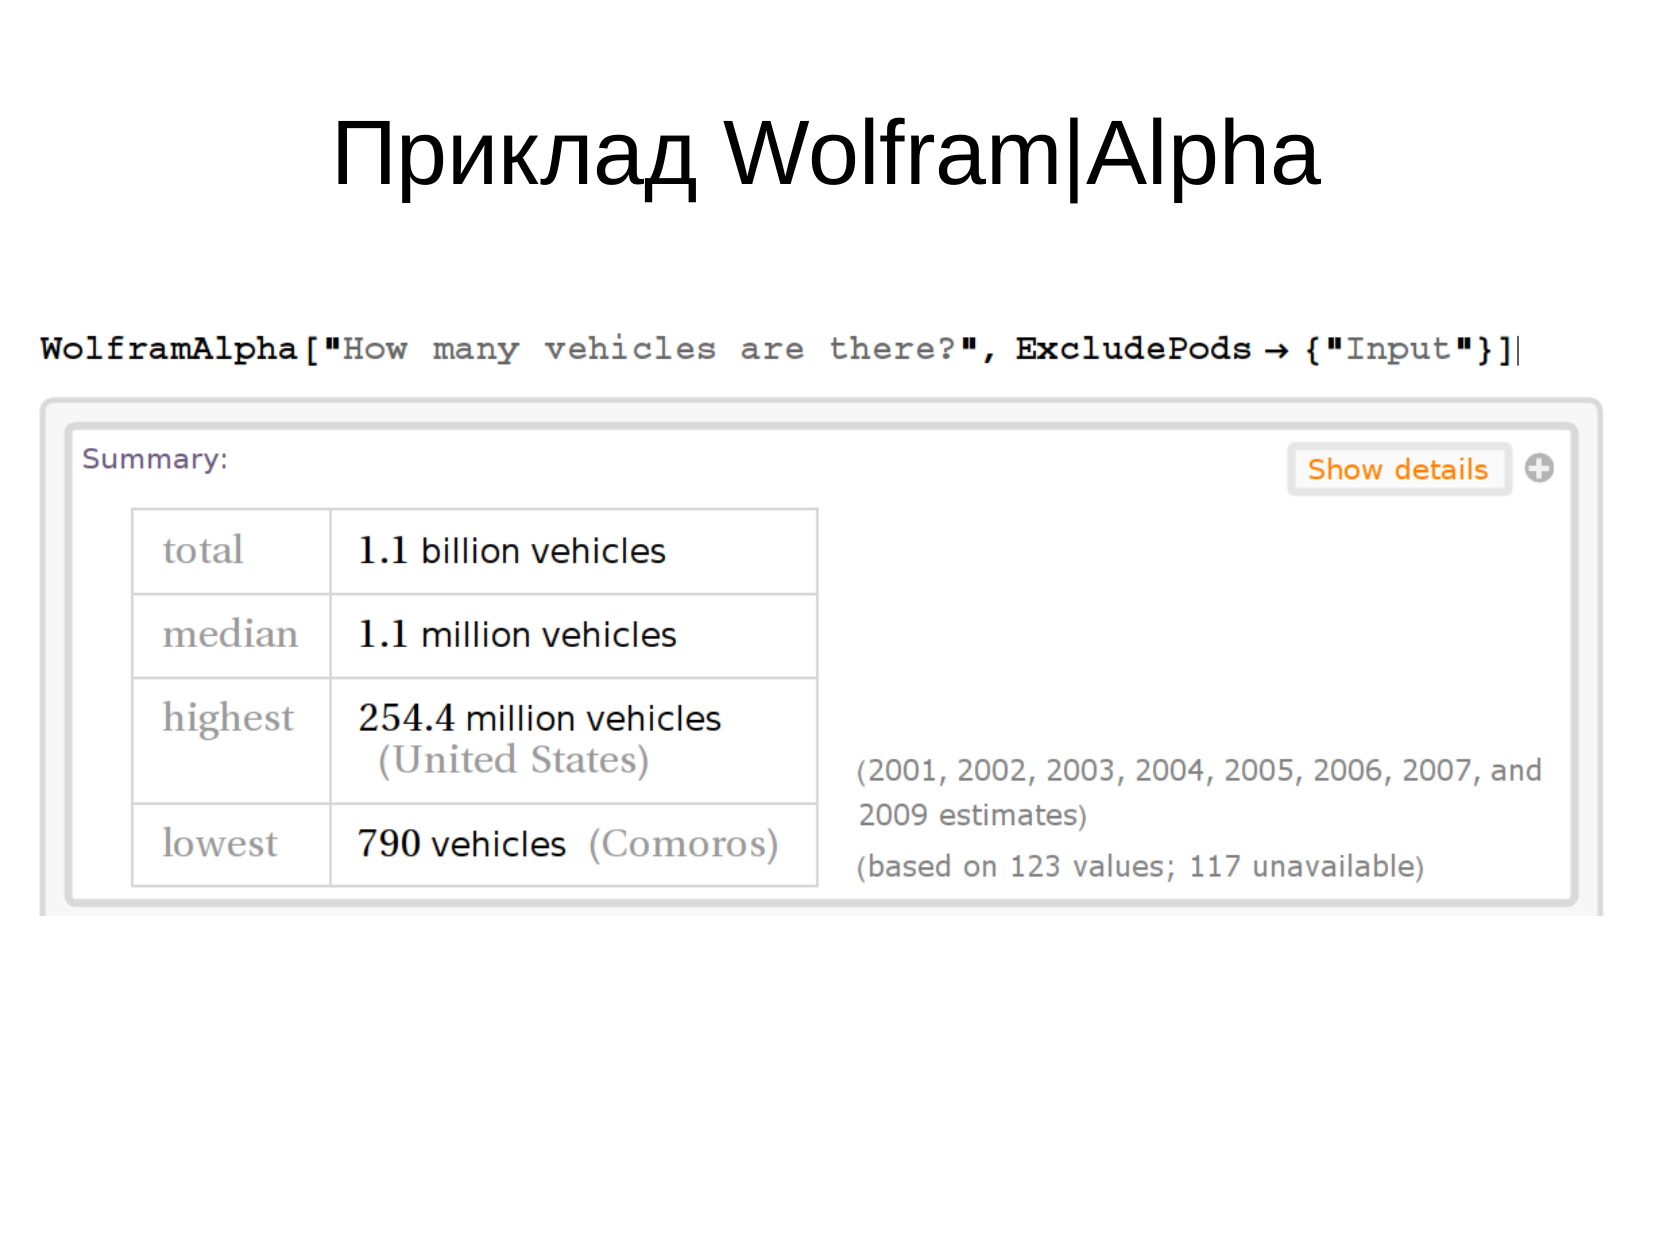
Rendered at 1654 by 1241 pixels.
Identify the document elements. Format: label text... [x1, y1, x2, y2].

title Приклад Wolfram|Alpha [82, 49, 1571, 257]
picture [34, 324, 1620, 916]
